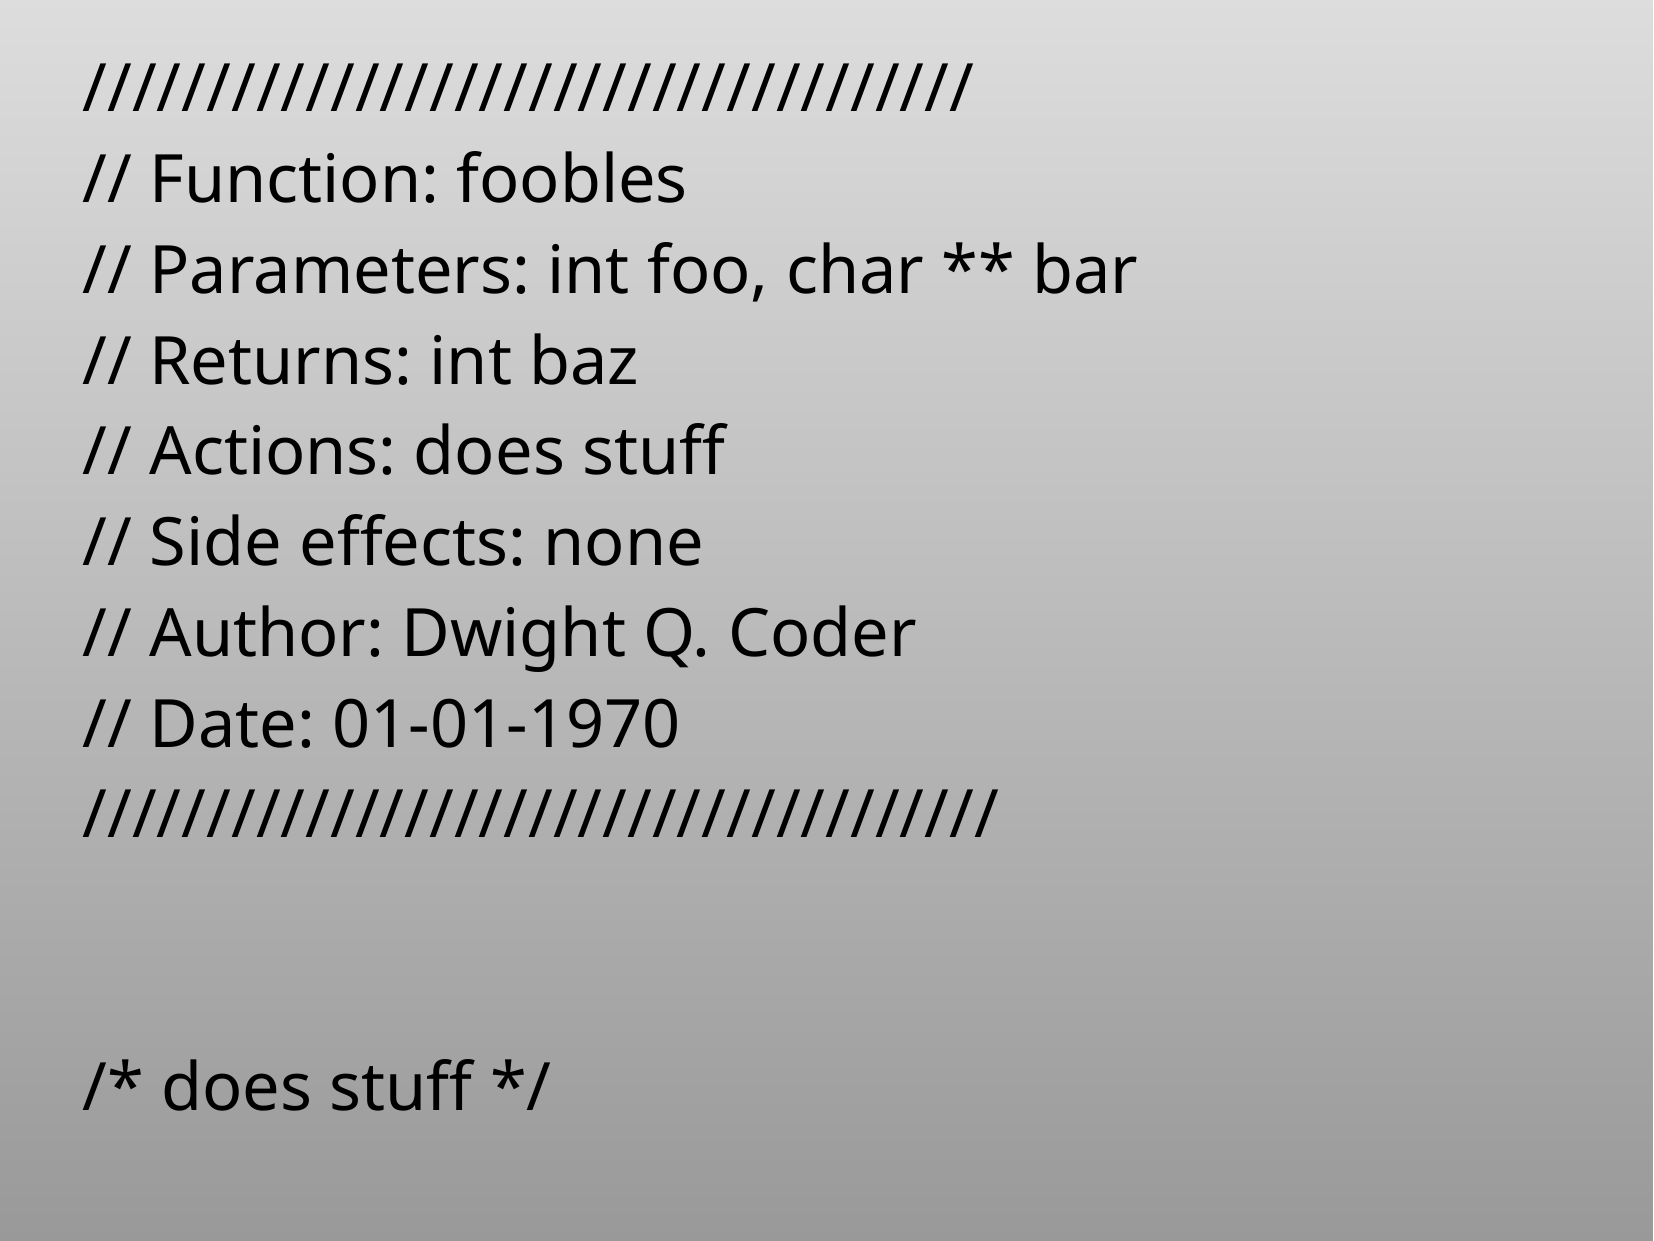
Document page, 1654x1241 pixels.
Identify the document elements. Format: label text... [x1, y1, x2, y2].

subtitle //////////////////////////////////// // Function: foobles // Parameters: int foo, char ** bar // Returns: int baz // Actions: does stuff // Side effects: none // Author: Dwight Q. Coder // Date: 01-01-1970 ///////////////////////////////////// /* does stuff */ [82, 86, 1571, 1084]
